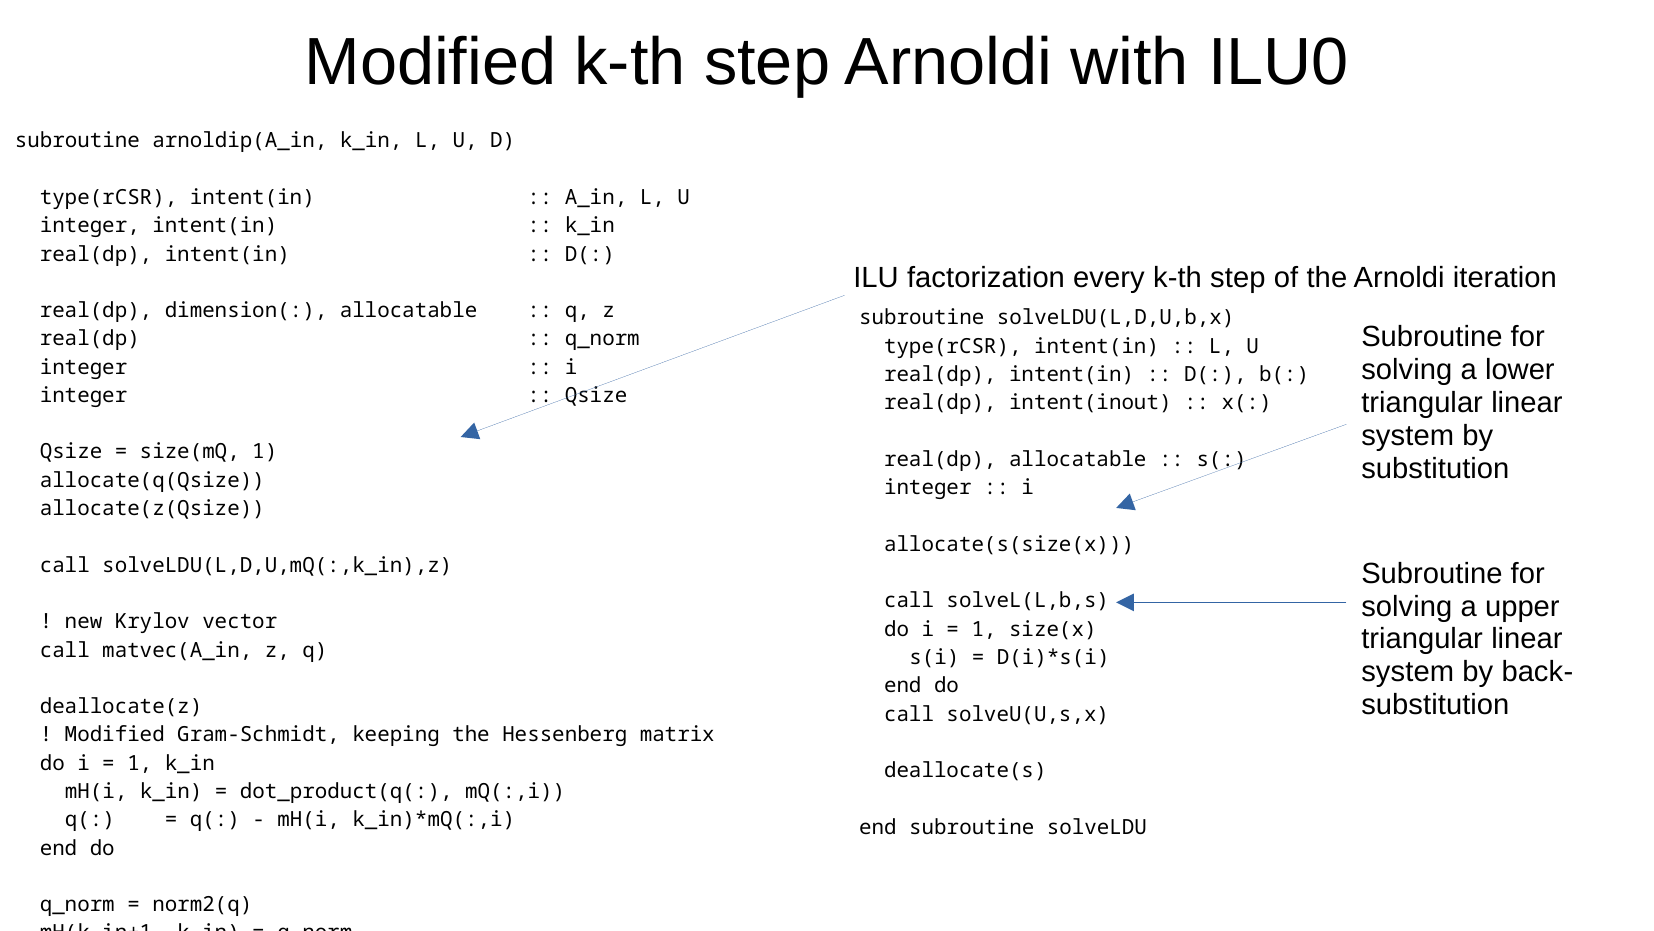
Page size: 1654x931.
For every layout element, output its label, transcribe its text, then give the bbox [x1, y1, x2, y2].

text_box subroutine solveLDU(L,D,U,b,x) type(rCSR), intent(in) :: L, U real(dp), intent(in) :: D(:), b(:) real(dp), intent(inout) :: x(:) real(dp), allocatable :: s(:) integer :: i allocate(s(size(x))) call solveL(L,b,s) do i = 1, size(x) s(i) = D(i)*s(i) end do call solveU(U,s,x) deallocate(s) end subroutine solveLDU [844, 295, 1329, 726]
text_box subroutine arnoldip(A_in, k_in, L, U, D) type(rCSR), intent(in) :: A_in, L, U integer, intent(in) :: k_in real(dp), intent(in) :: D(:) real(dp), dimension(:), allocatable :: q, z real(dp) :: q_norm integer :: i integer :: Qsize Qsize = size(mQ, 1) allocate(q(Qsize)) allocate(z(Qsize)) call solveLDU(L,D,U,mQ(:,k_in),z) ! new Krylov vector call matvec(A_in, z, q) deallocate(z) ! Modified Gram-Schmidt, keeping the Hessenberg matrix do i = 1, k_in mH(i, k_in) = dot_product(q(:), mQ(:,i)) q(:) = q(:) - mH(i, k_in)*mQ(:,i) end do q_norm = norm2(q) mH(k_in+1, k_in) = q_norm mQ(:, k_in+1) = q(:) / q_norm deallocate(q) end subroutine arnoldip [0, 118, 733, 840]
title Modified k-th step Arnoldi with ILU0 [0, 2, 1654, 120]
text_box ILU factorization every k-th step of the Arnoldi iteration [838, 253, 1595, 419]
text_box Subroutine for solving a upper triangular linear system by back-substitution [1346, 549, 1654, 739]
text_box Subroutine for solving a lower triangular linear system by substitution [1346, 313, 1654, 492]
